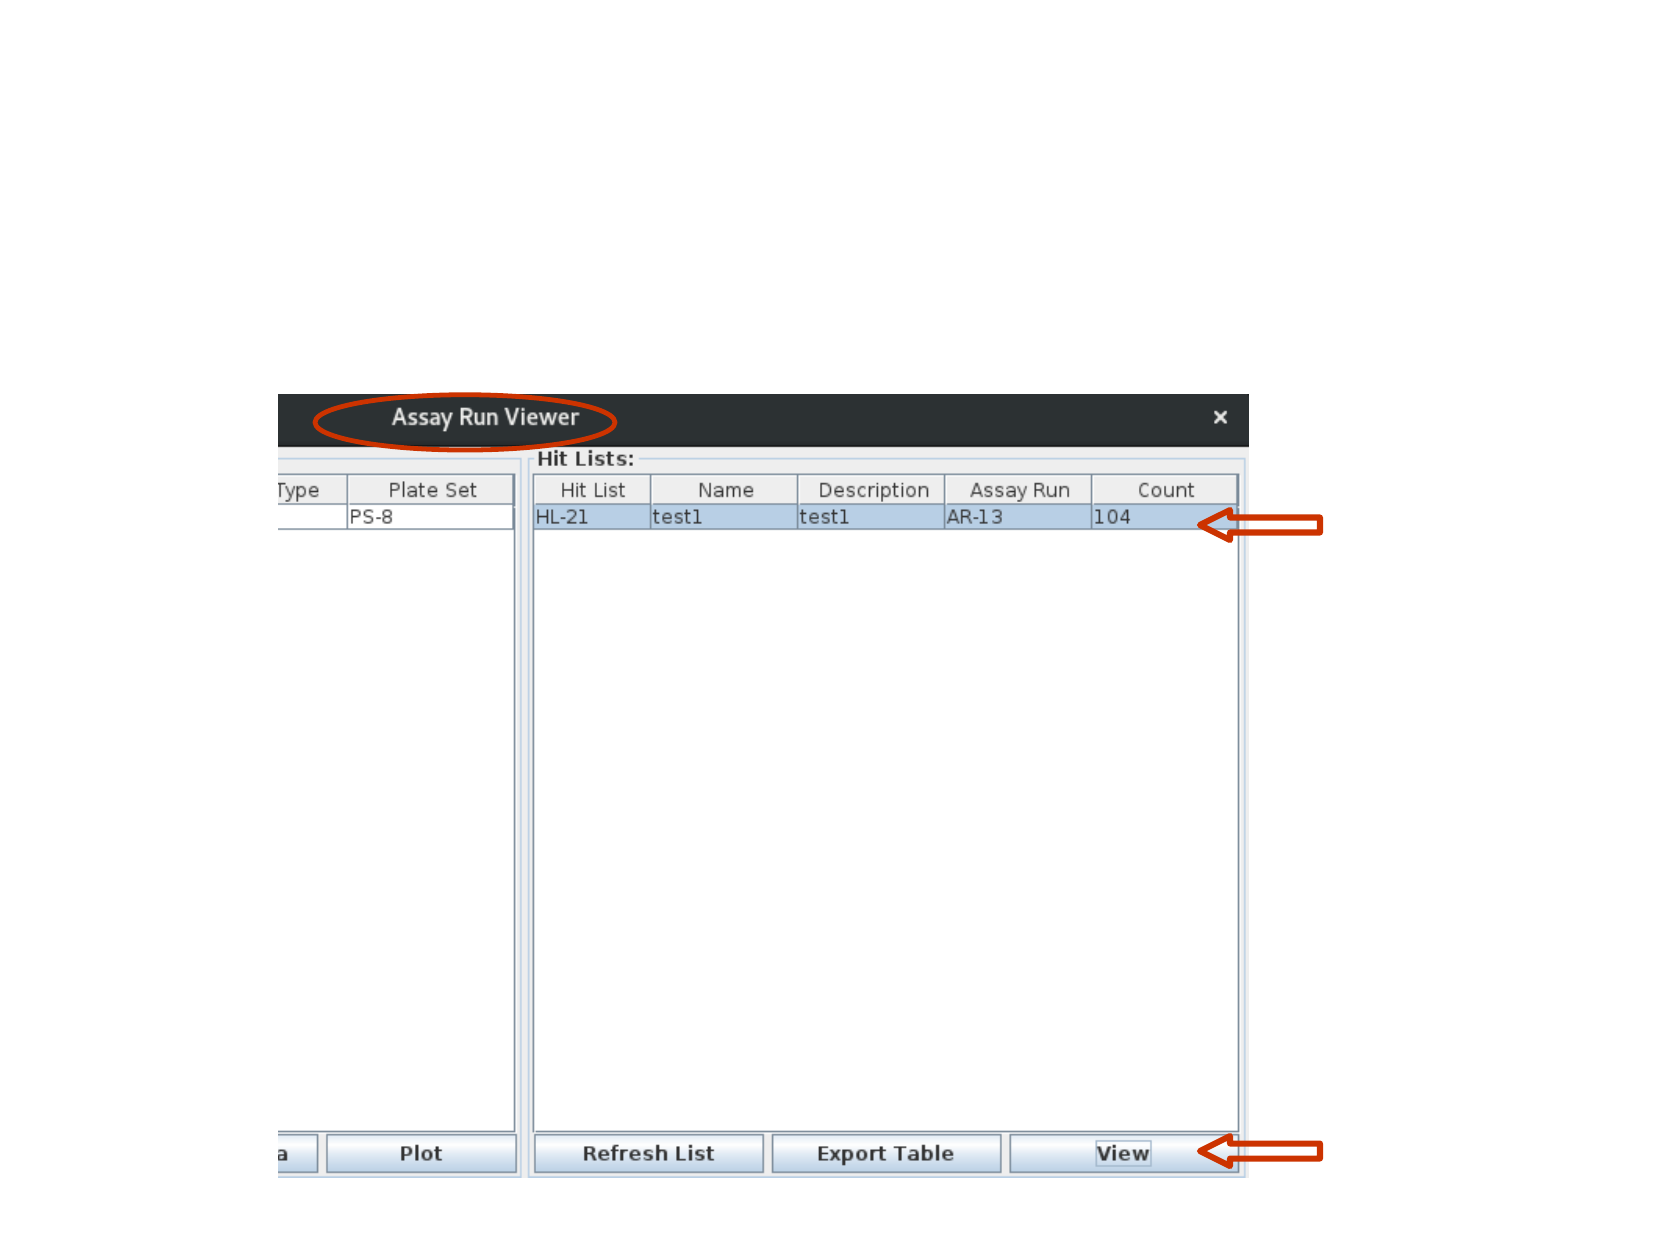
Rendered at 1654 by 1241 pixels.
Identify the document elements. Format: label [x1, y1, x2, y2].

picture [318, 398, 612, 447]
picture [1209, 516, 1249, 534]
picture [278, 394, 1249, 1178]
picture [1209, 1142, 1249, 1160]
